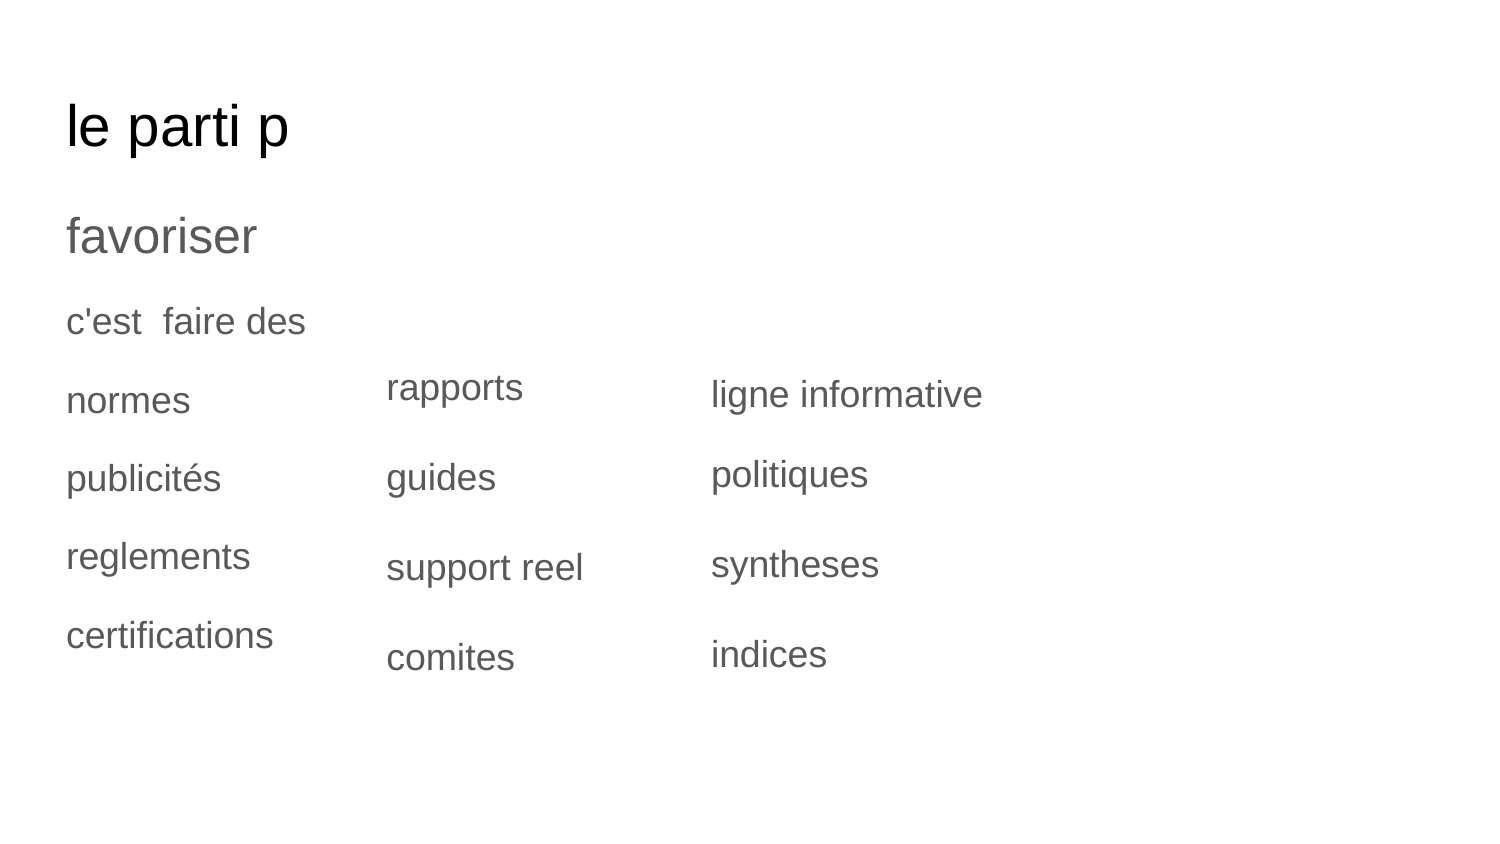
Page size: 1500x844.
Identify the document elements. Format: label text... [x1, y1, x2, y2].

text_box rapports guides support reel comites [371, 347, 716, 813]
text_box ligne informative politiques syntheses indices [695, 354, 1041, 806]
list favoriser c'est faire des normes publicités reglements certifications [51, 189, 372, 750]
title le parti p [51, 72, 1449, 167]
